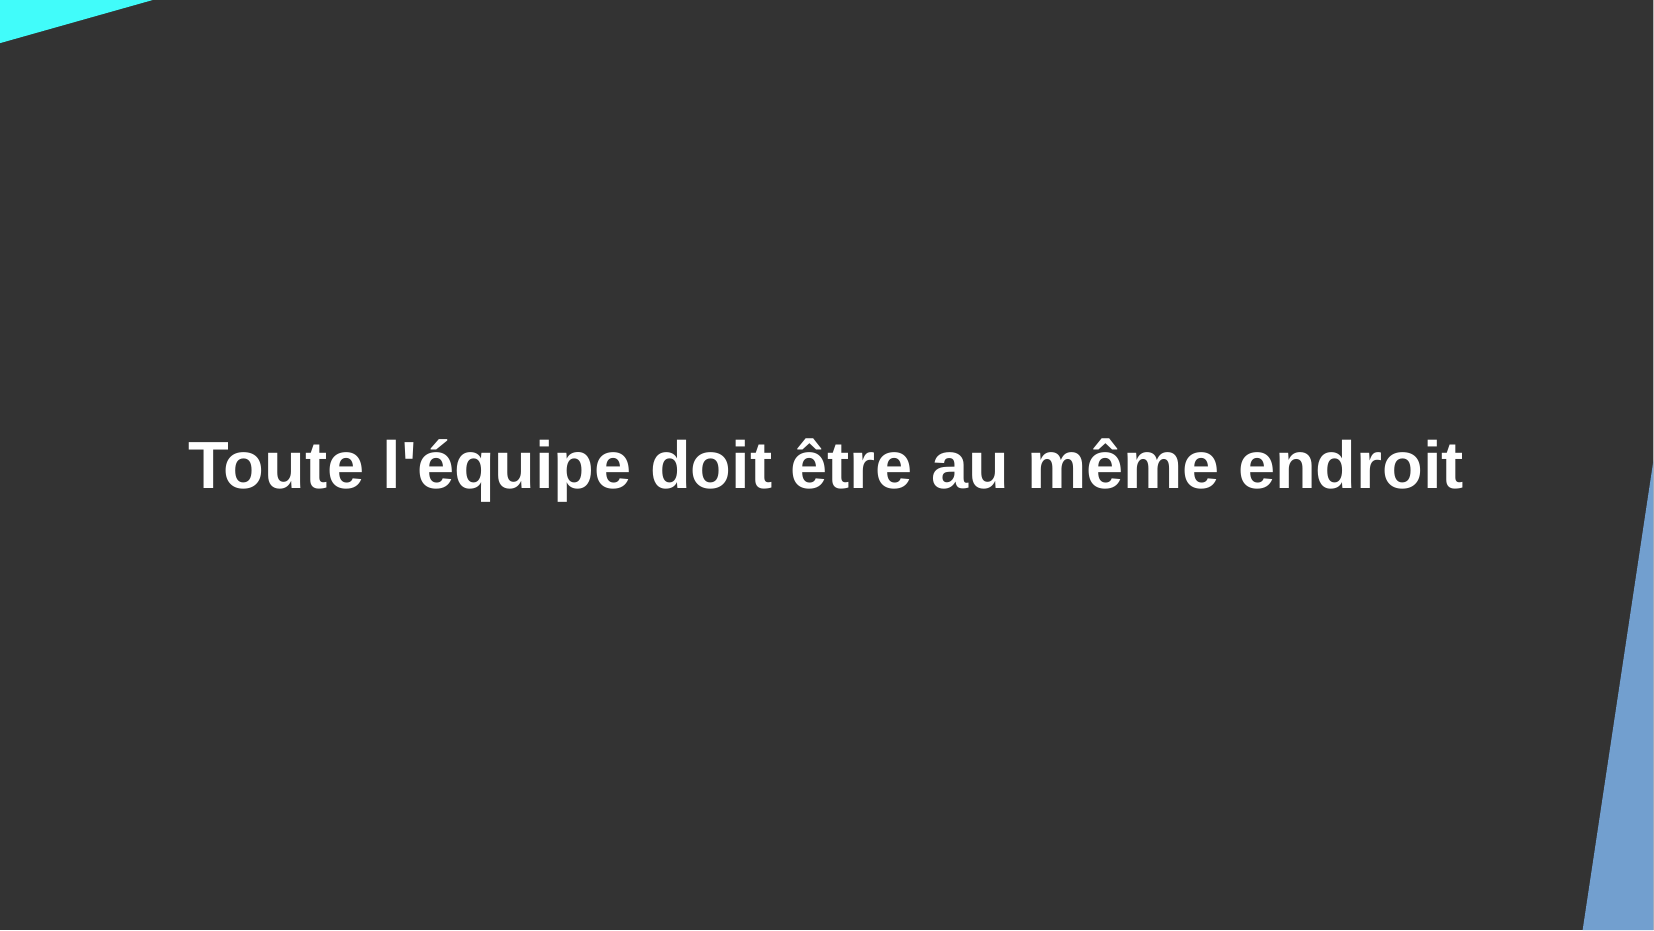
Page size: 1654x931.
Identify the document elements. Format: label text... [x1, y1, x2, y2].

title Toute l'équipe doit être au même endroit [31, 367, 1622, 563]
text_box [1582, 456, 1654, 931]
text_box [0, 0, 153, 44]
